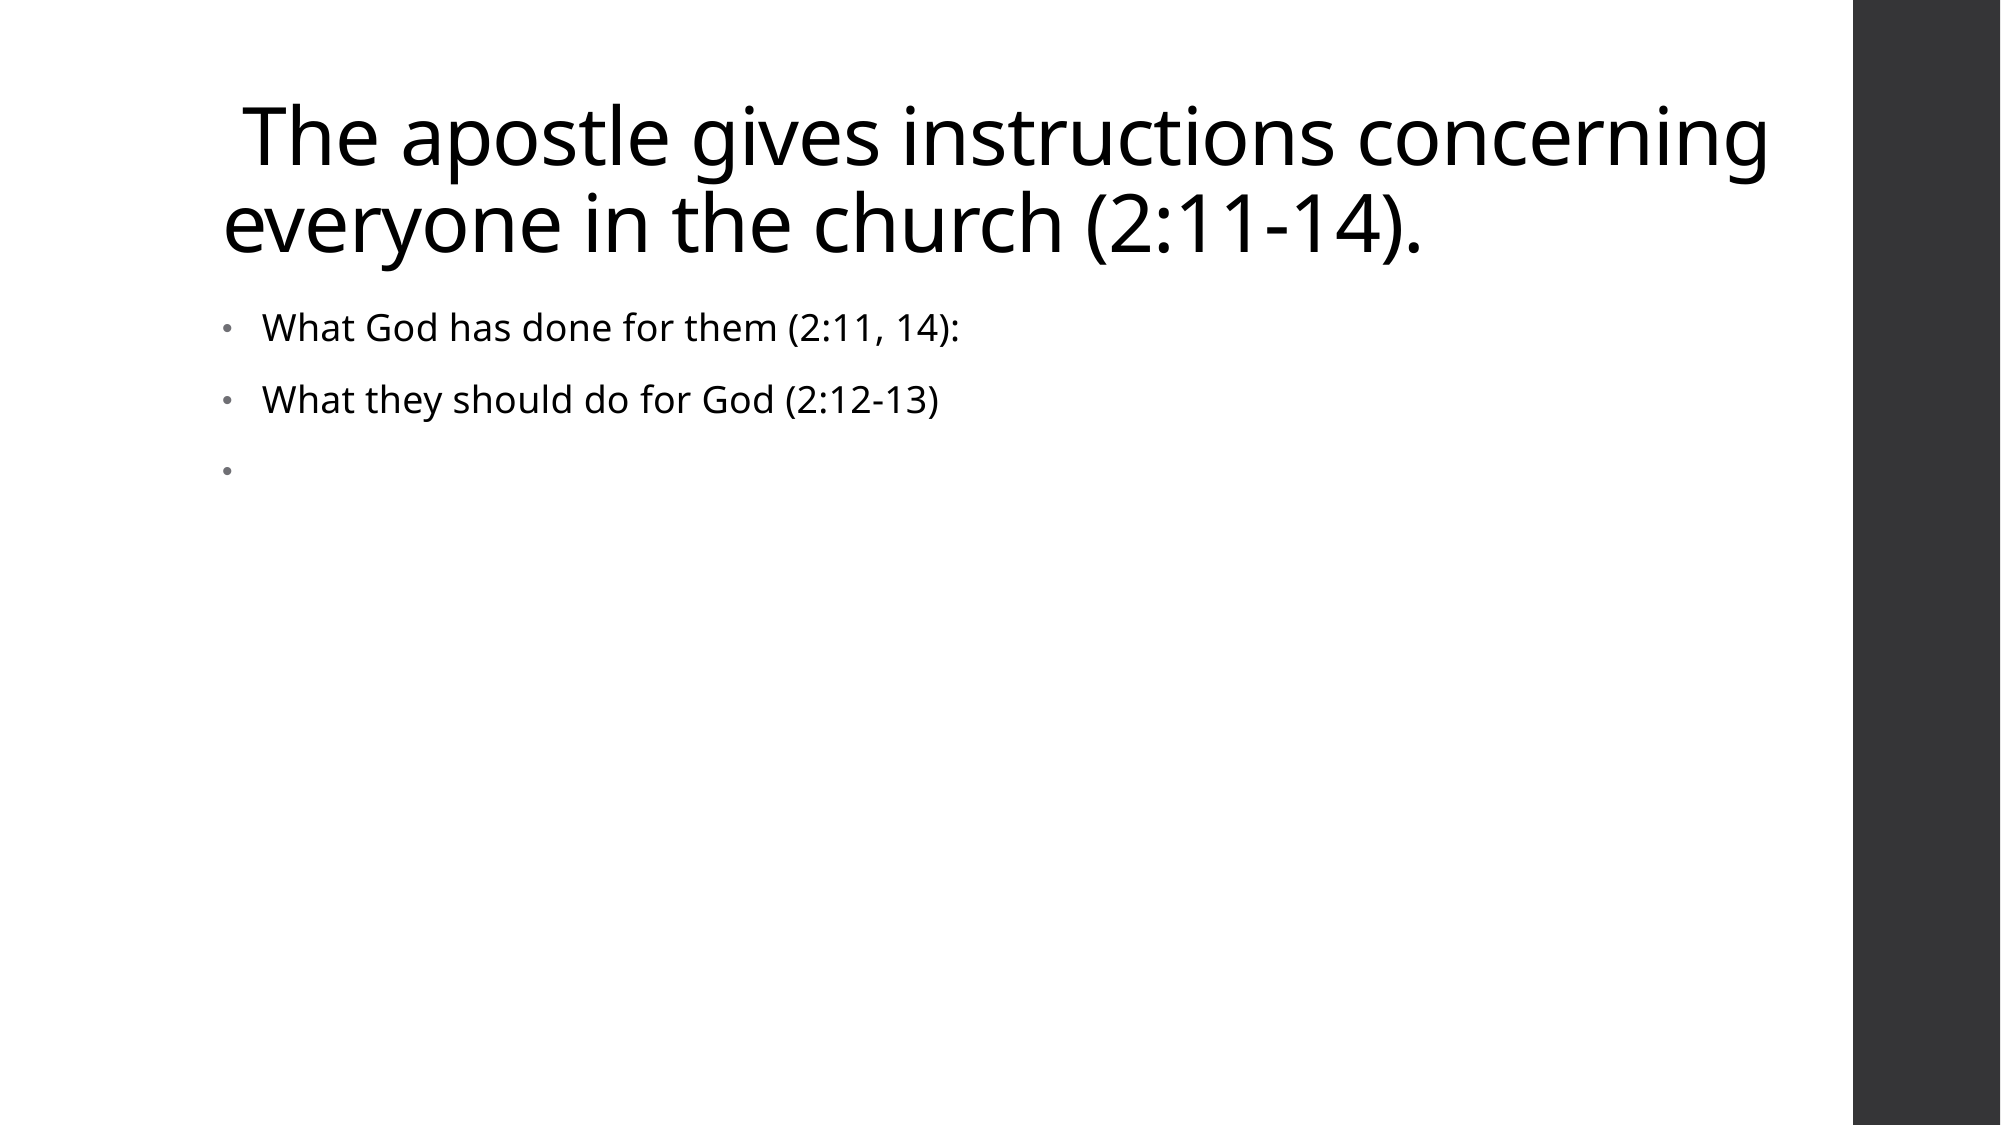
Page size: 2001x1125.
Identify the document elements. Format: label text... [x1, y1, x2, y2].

title The apostle gives instructions concerning everyone in the church (2:11-14). [206, 60, 1797, 278]
list What God has done for them (2:11, 14): What they should do for God (2:12-13) [206, 299, 1617, 1014]
